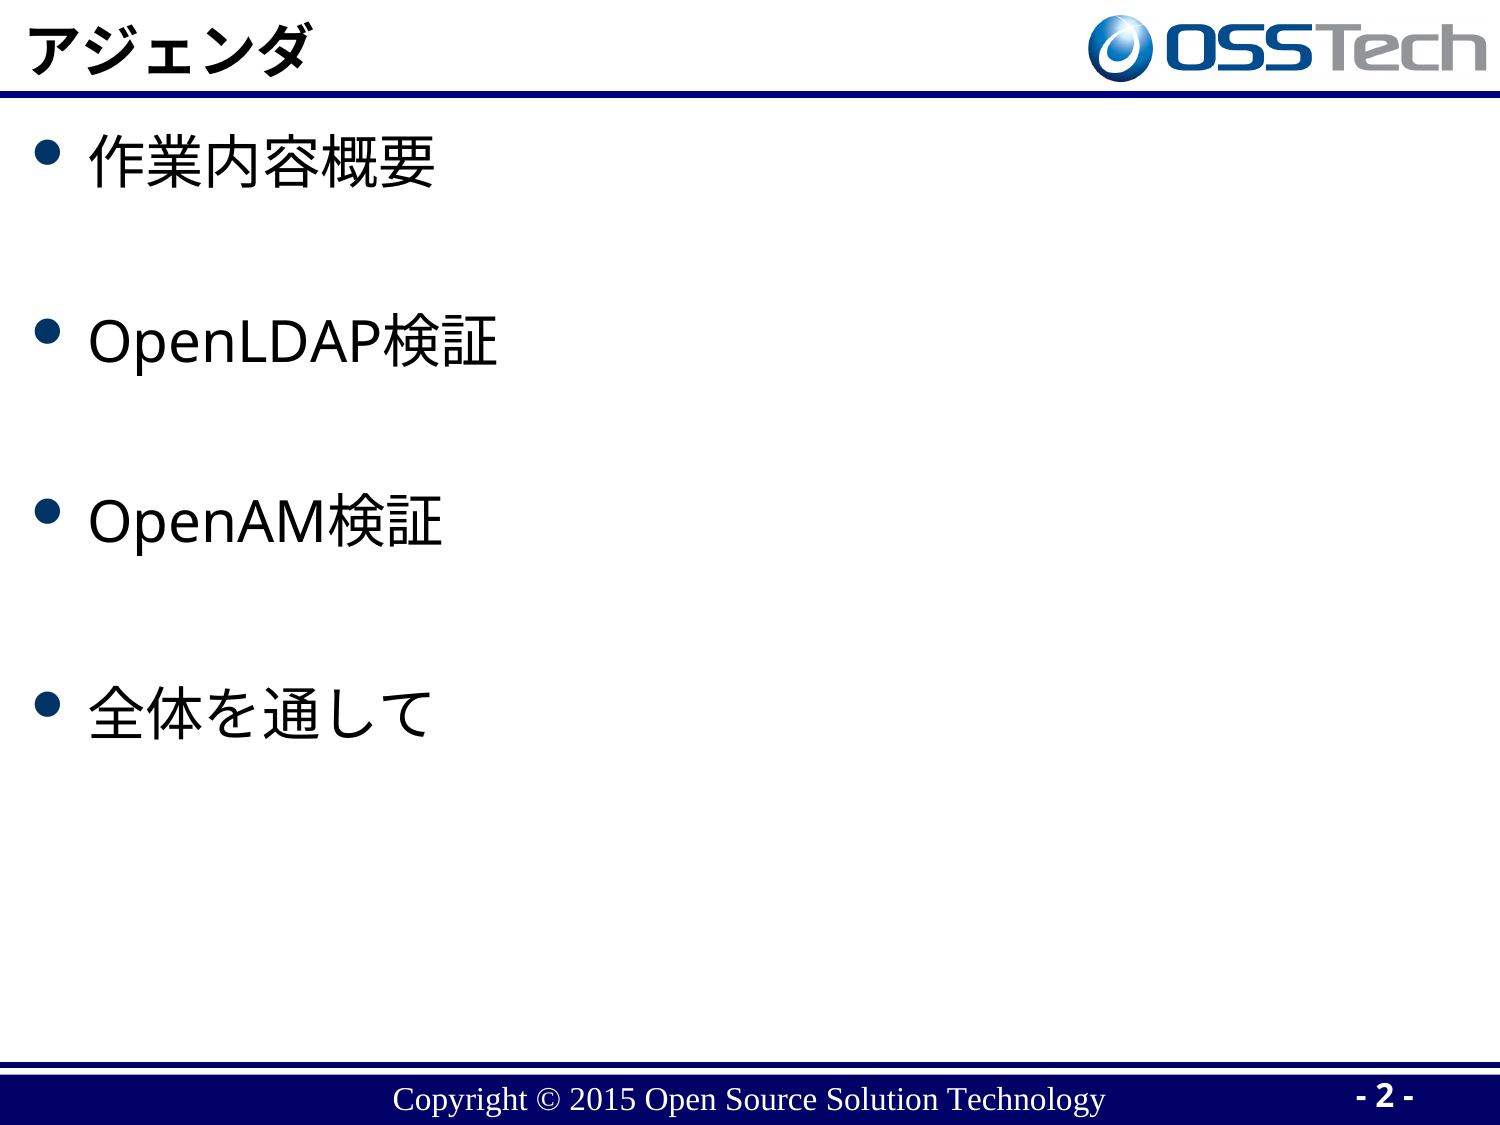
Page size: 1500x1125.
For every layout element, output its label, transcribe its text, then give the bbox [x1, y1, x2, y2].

picture [1087, 13, 1488, 83]
title アジェンダ [23, 5, 1087, 95]
list 作業内容概要 OpenLDAP検証 OpenAM検証 全体を通して [31, 115, 1435, 859]
